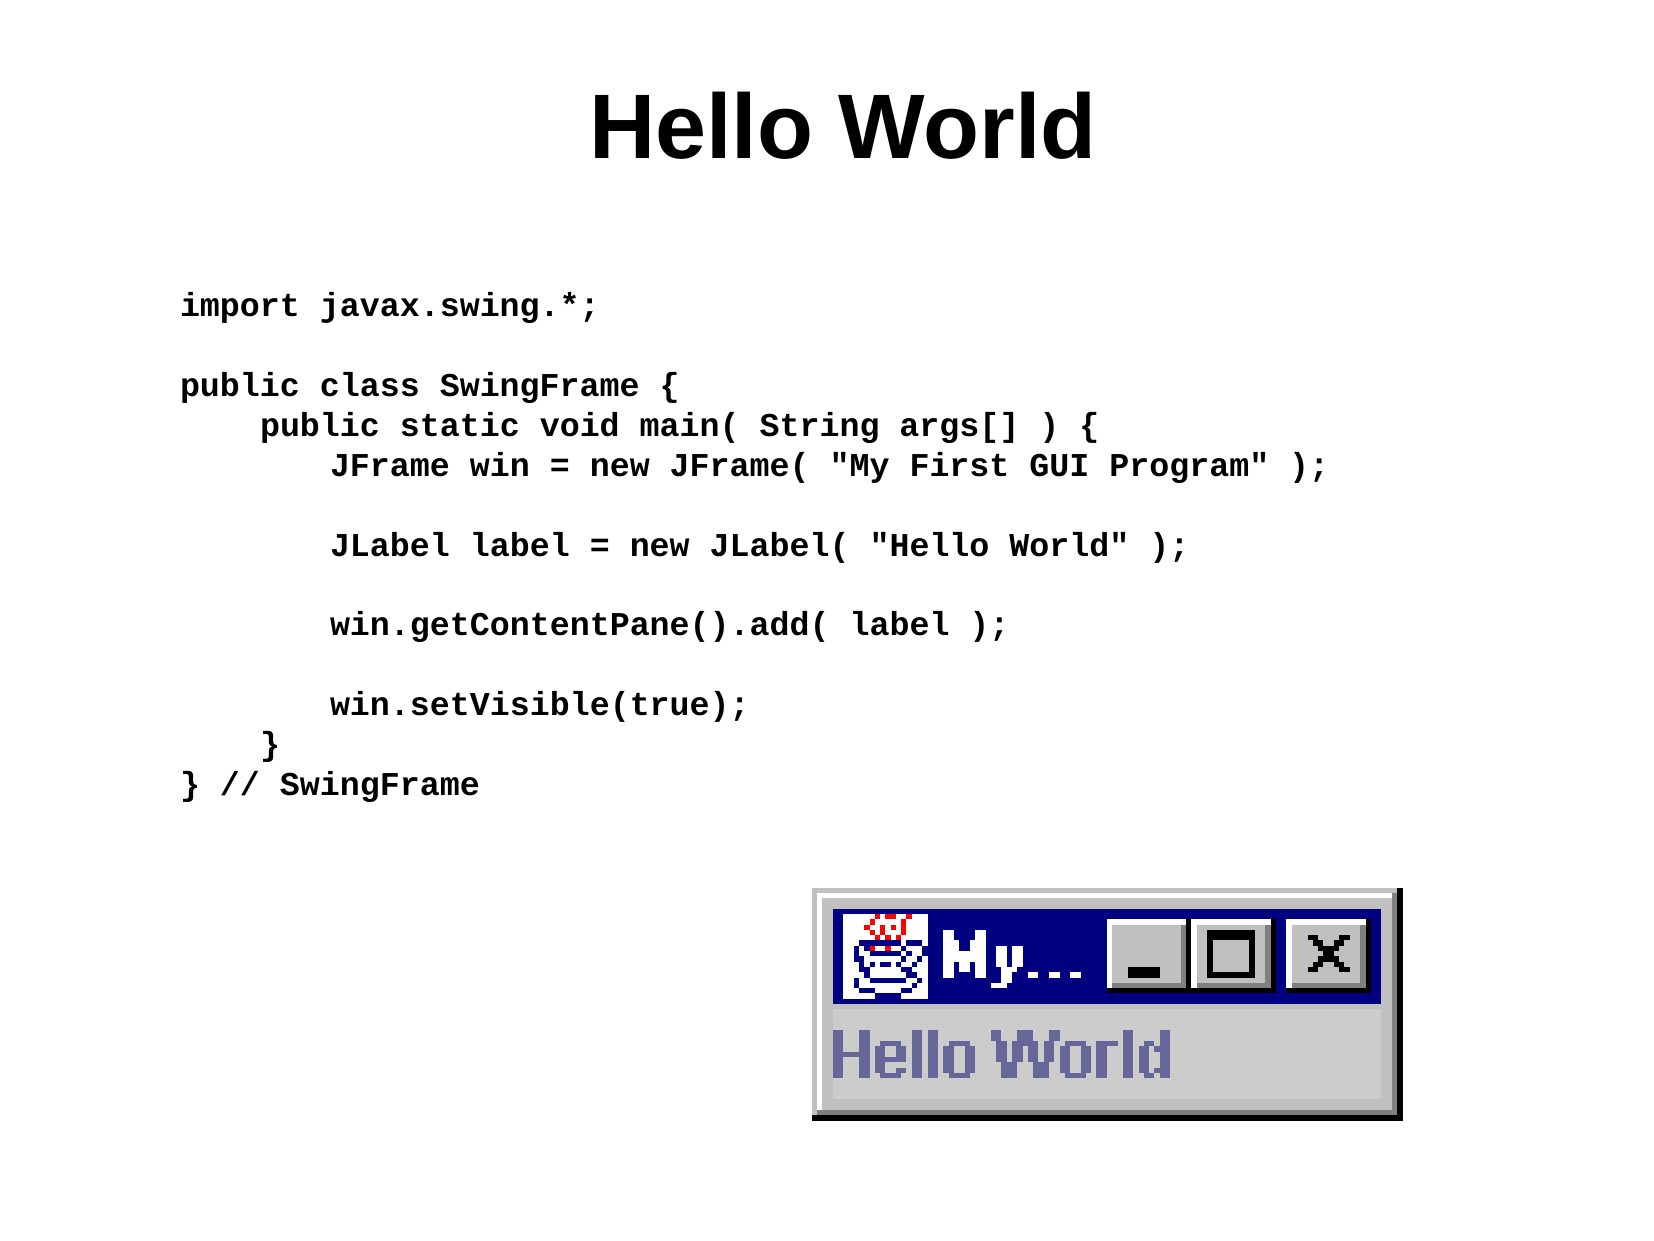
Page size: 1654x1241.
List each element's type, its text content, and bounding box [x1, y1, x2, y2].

title Hello World [82, 49, 1571, 196]
picture [812, 888, 1403, 1121]
text_box import javax.swing.*; public class SwingFrame { public static void main( String args[] ) { JFrame win = new JFrame( "My First GUI Program" ); JLabel label = new JLabel( "Hello World" ); win.getContentPane().add( label ); win.setVisible(true); } } // SwingFrame [165, 275, 1345, 810]
